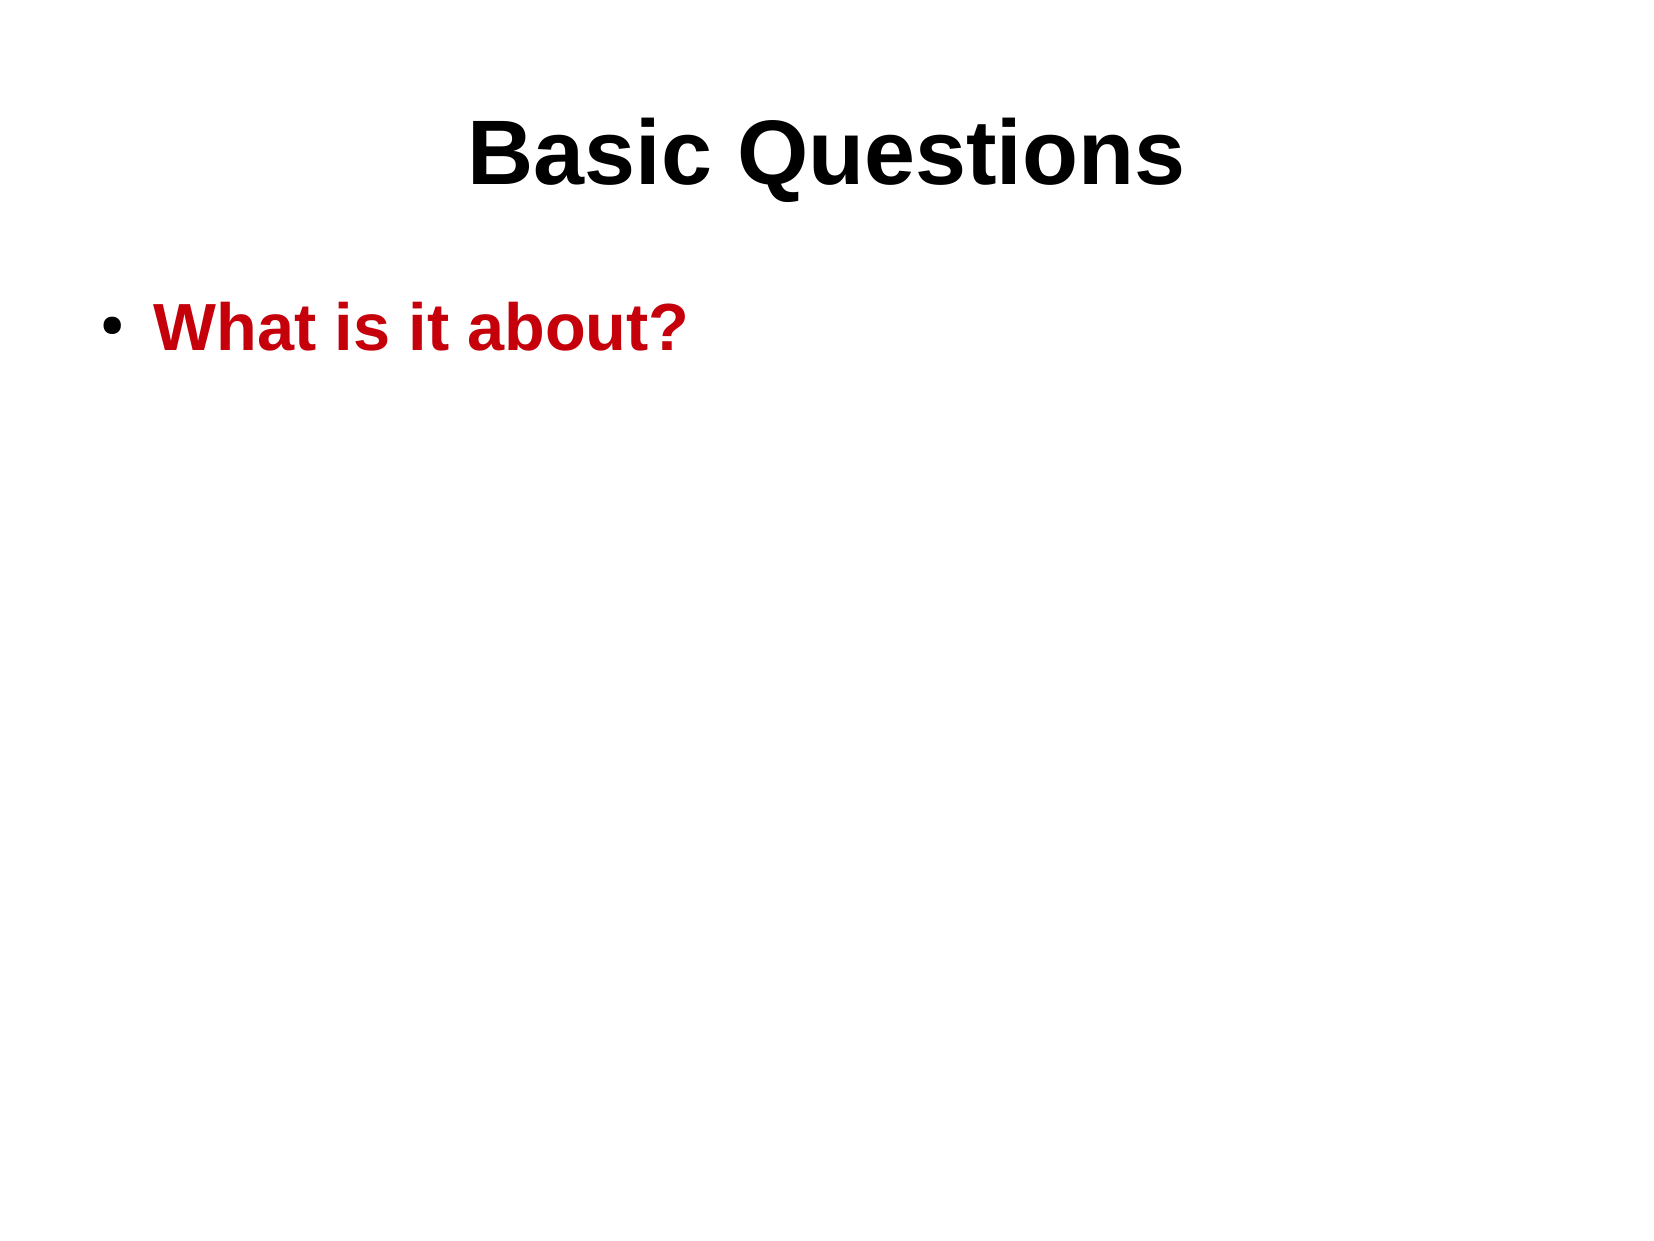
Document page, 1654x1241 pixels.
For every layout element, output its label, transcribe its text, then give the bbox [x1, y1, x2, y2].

title Basic Questions [82, 49, 1571, 257]
list What is it about? [82, 290, 1571, 1109]
